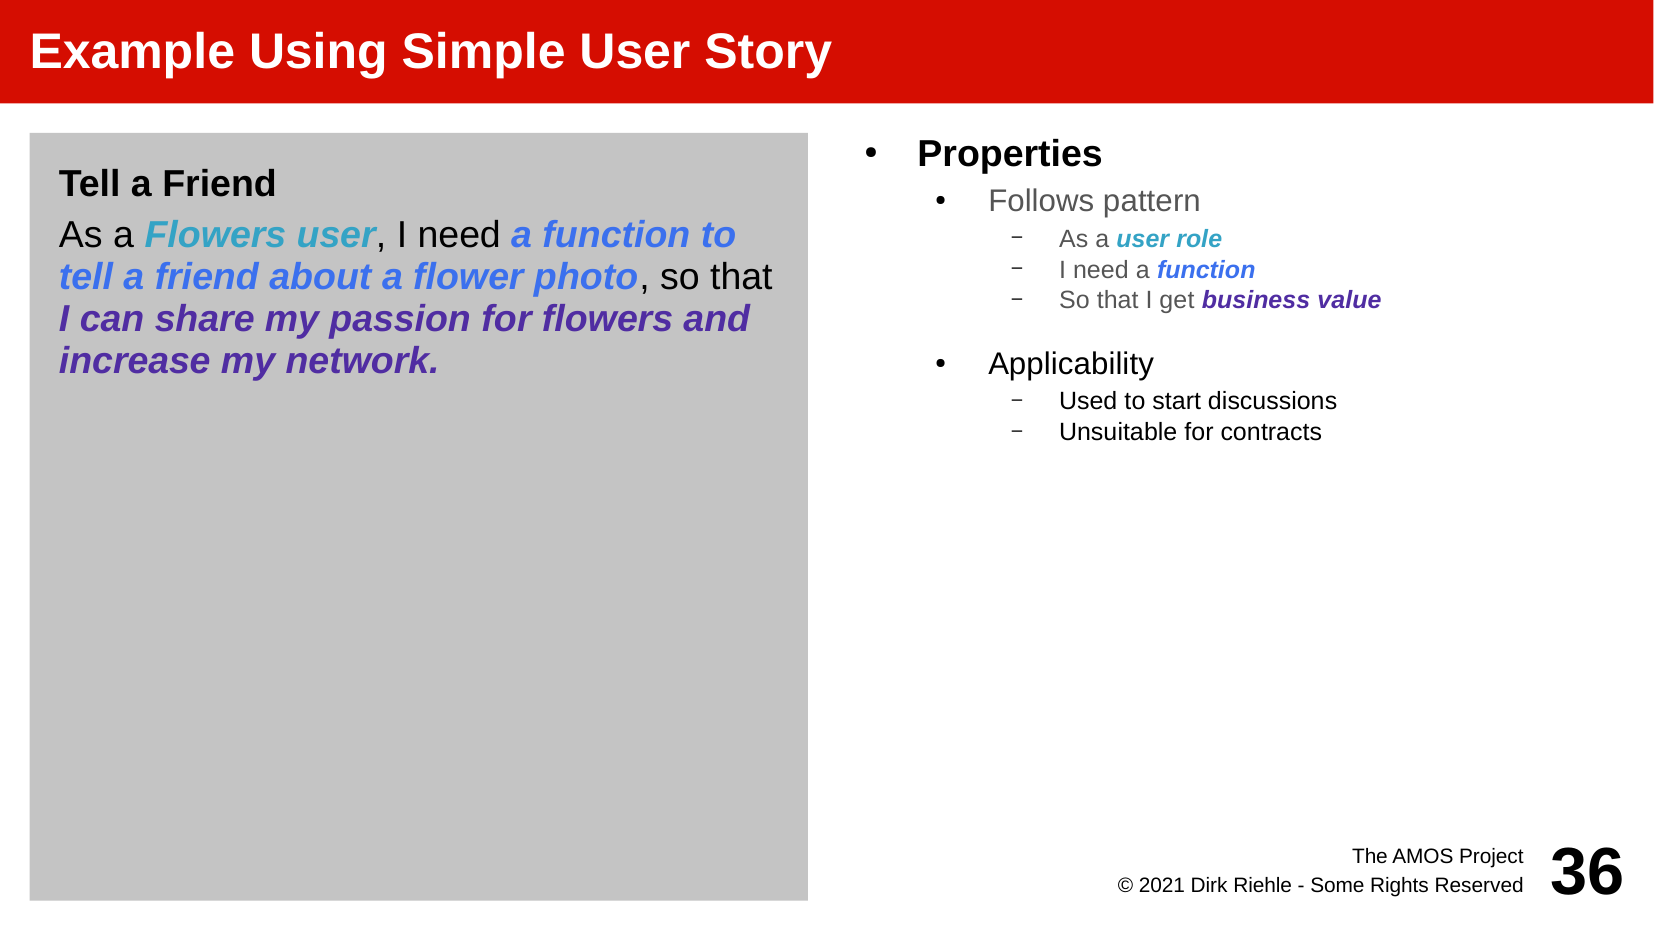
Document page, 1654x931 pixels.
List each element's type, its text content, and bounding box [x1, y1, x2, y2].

title Example Using Simple User Story [0, 0, 1654, 104]
list Tell a Friend As a Flowers user, I need a function to tell a friend about a flower photo, so that I can share my passion for flowers and increase my network. [29, 132, 808, 901]
list Properties Follows pattern As a user role I need a function So that I get business value Applicability Used to start discussions Unsuitable for contracts [846, 132, 1625, 813]
